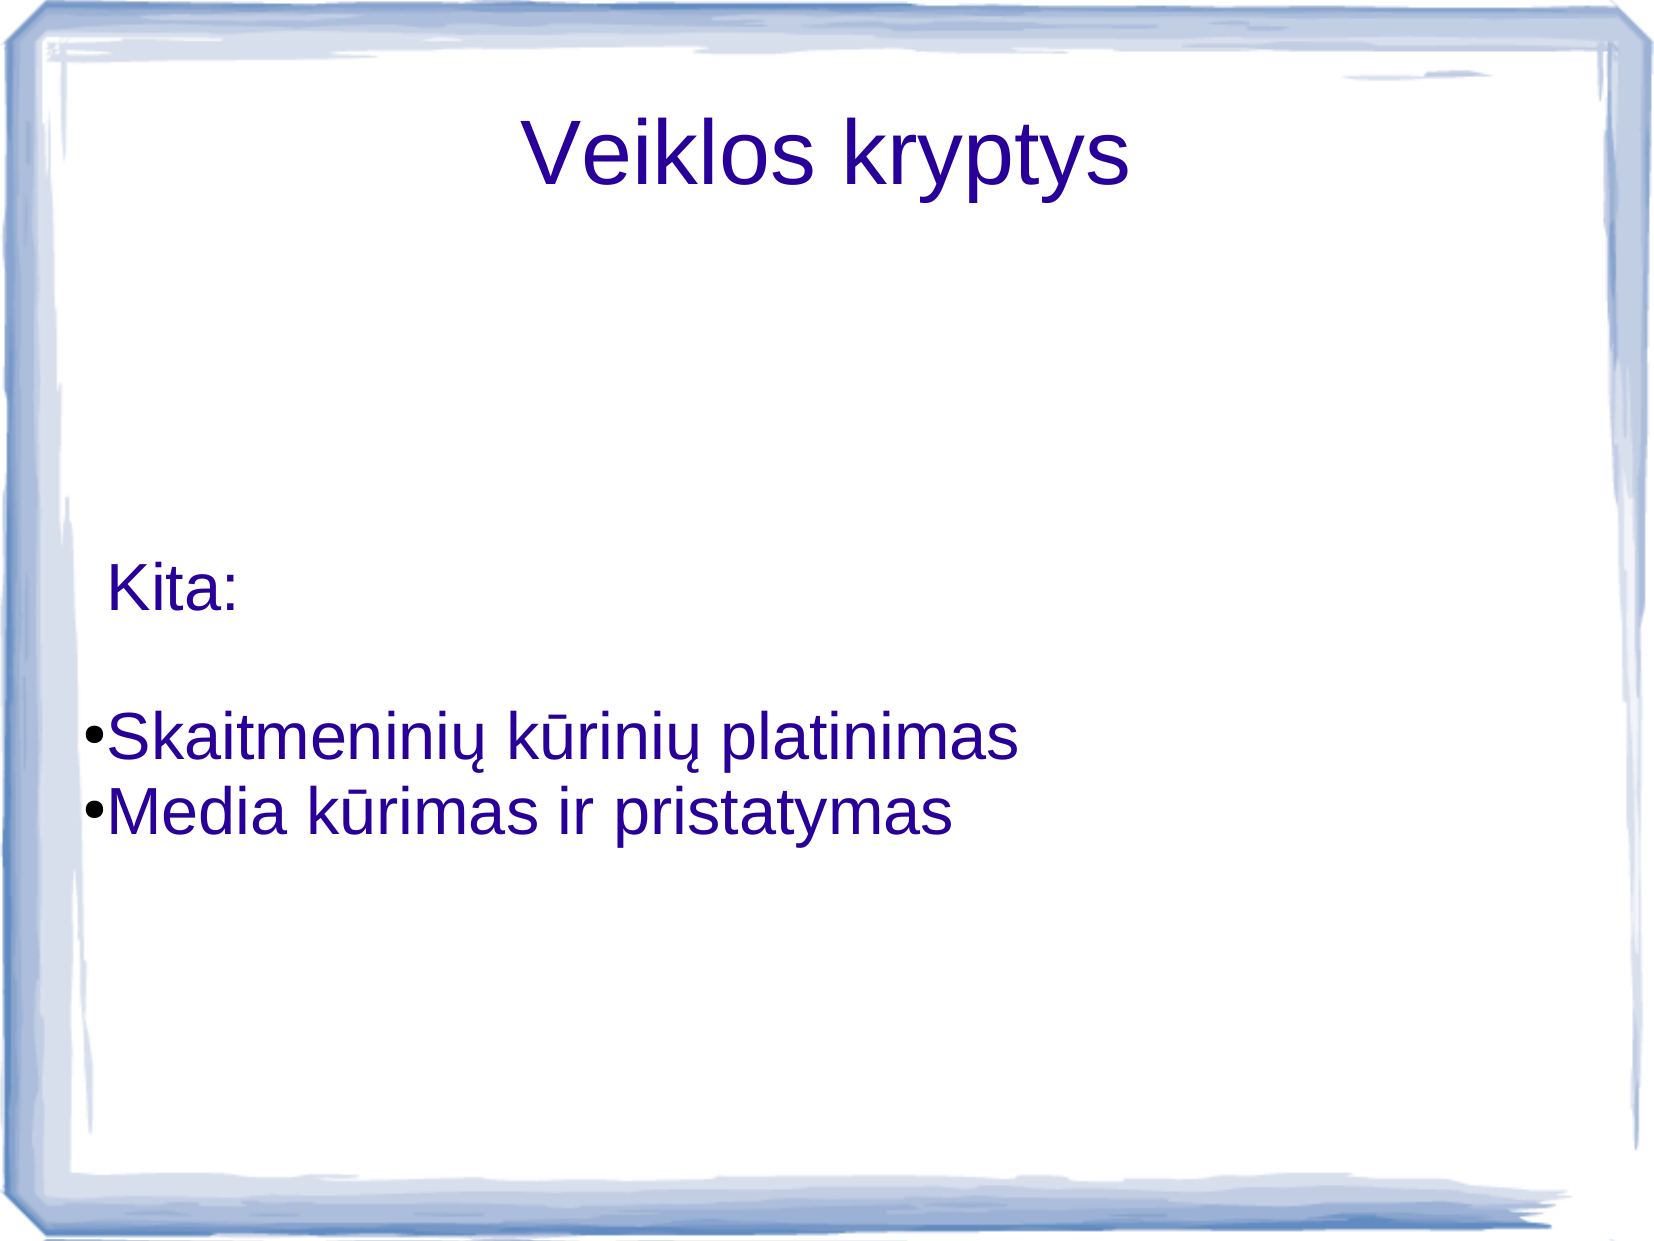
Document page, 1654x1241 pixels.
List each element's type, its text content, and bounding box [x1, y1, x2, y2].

subtitle Kita: Skaitmeninių kūrinių platinimas Media kūrimas ir pristatymas [82, 297, 1571, 1102]
picture [0, 0, 1654, 1241]
title Veiklos kryptys [82, 49, 1571, 257]
